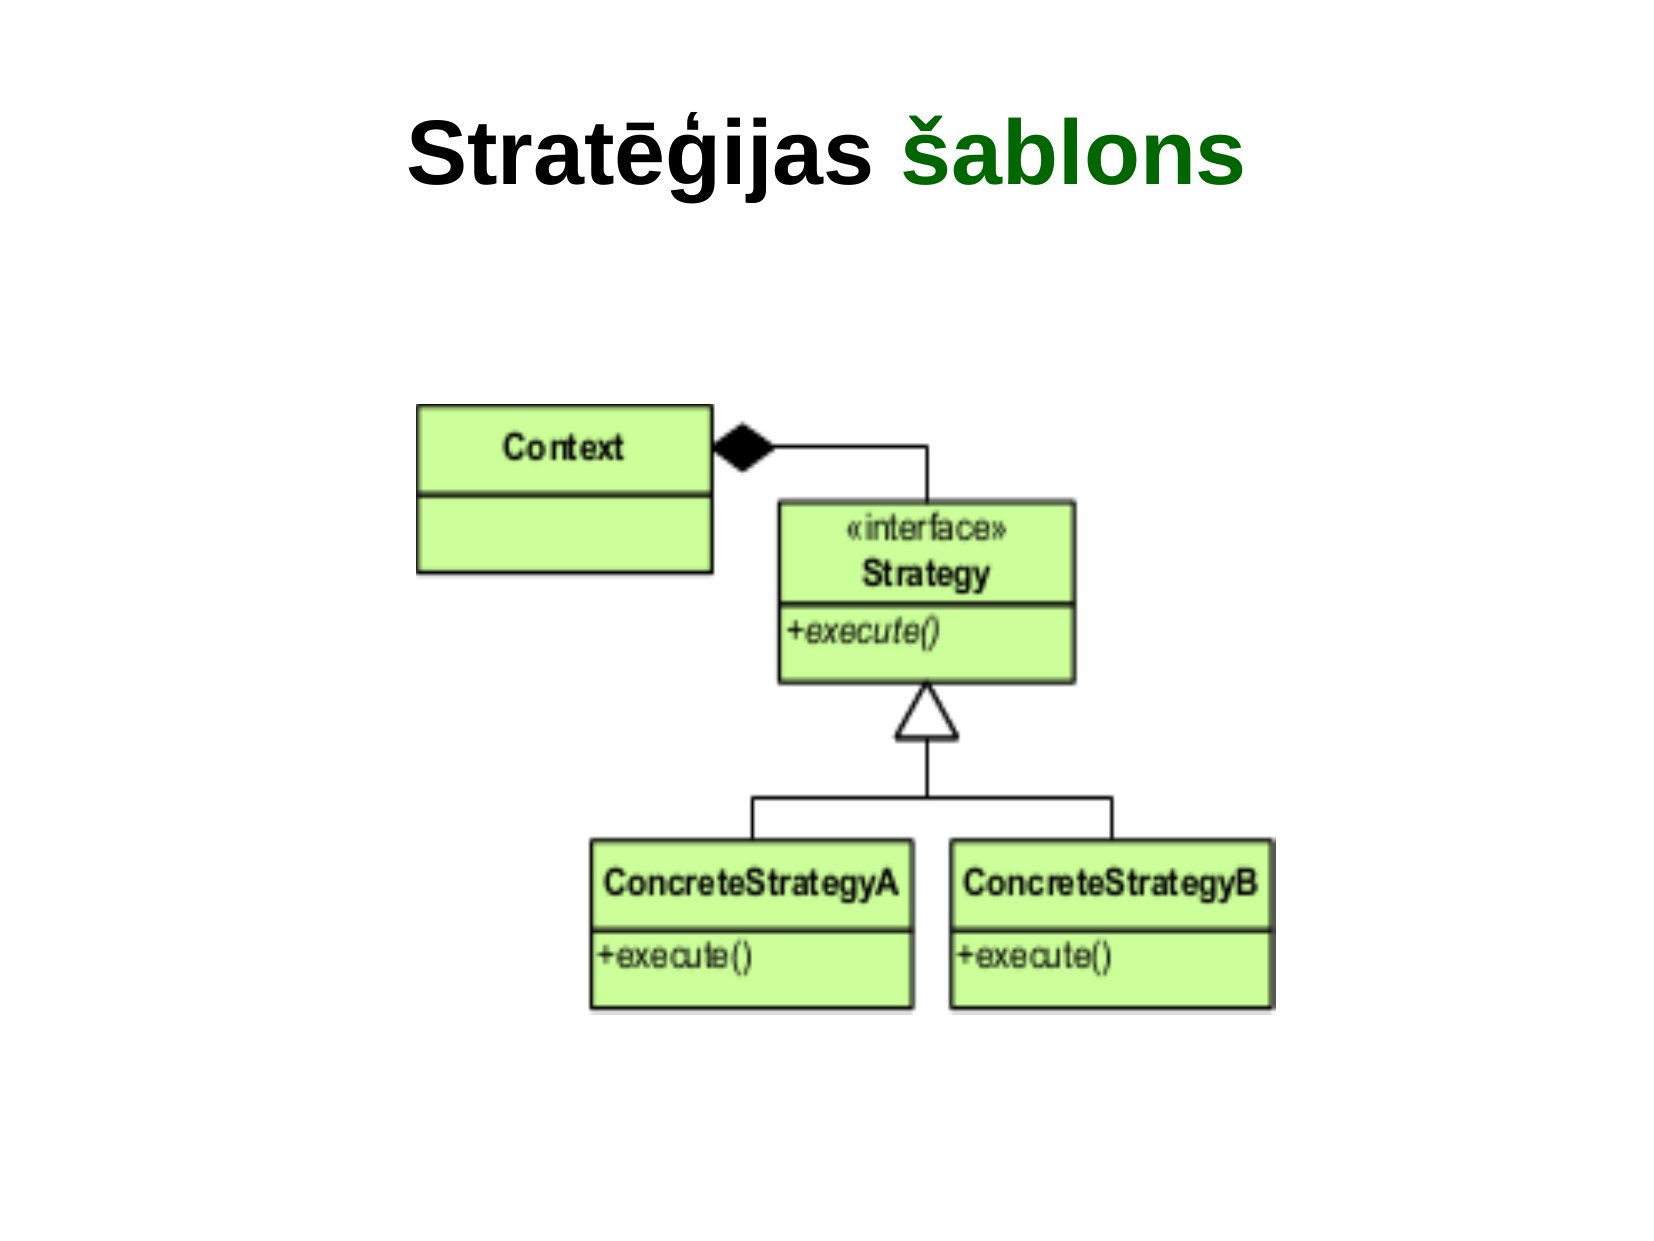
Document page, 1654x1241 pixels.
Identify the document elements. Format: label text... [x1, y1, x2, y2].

title Stratēģijas šablons [82, 49, 1571, 257]
picture [416, 404, 1276, 1015]
